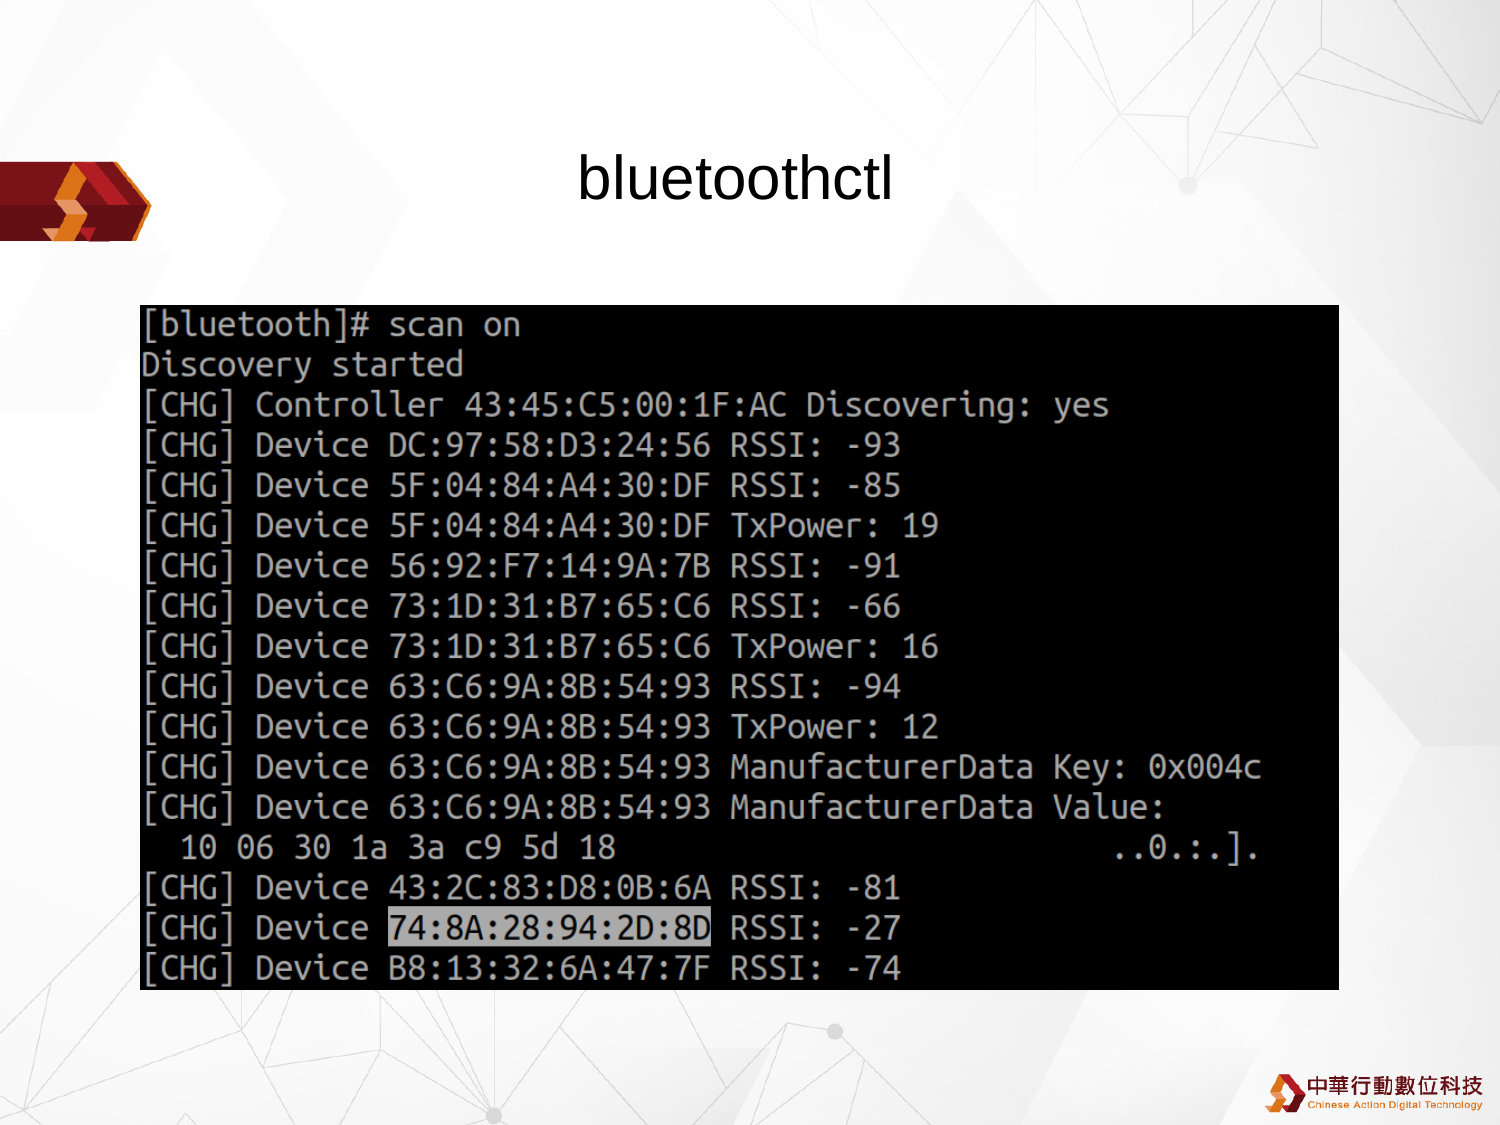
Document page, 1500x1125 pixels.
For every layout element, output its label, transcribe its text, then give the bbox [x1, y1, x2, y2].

picture [0, 0, 1500, 1125]
title bluetoothctl [107, 101, 1367, 255]
